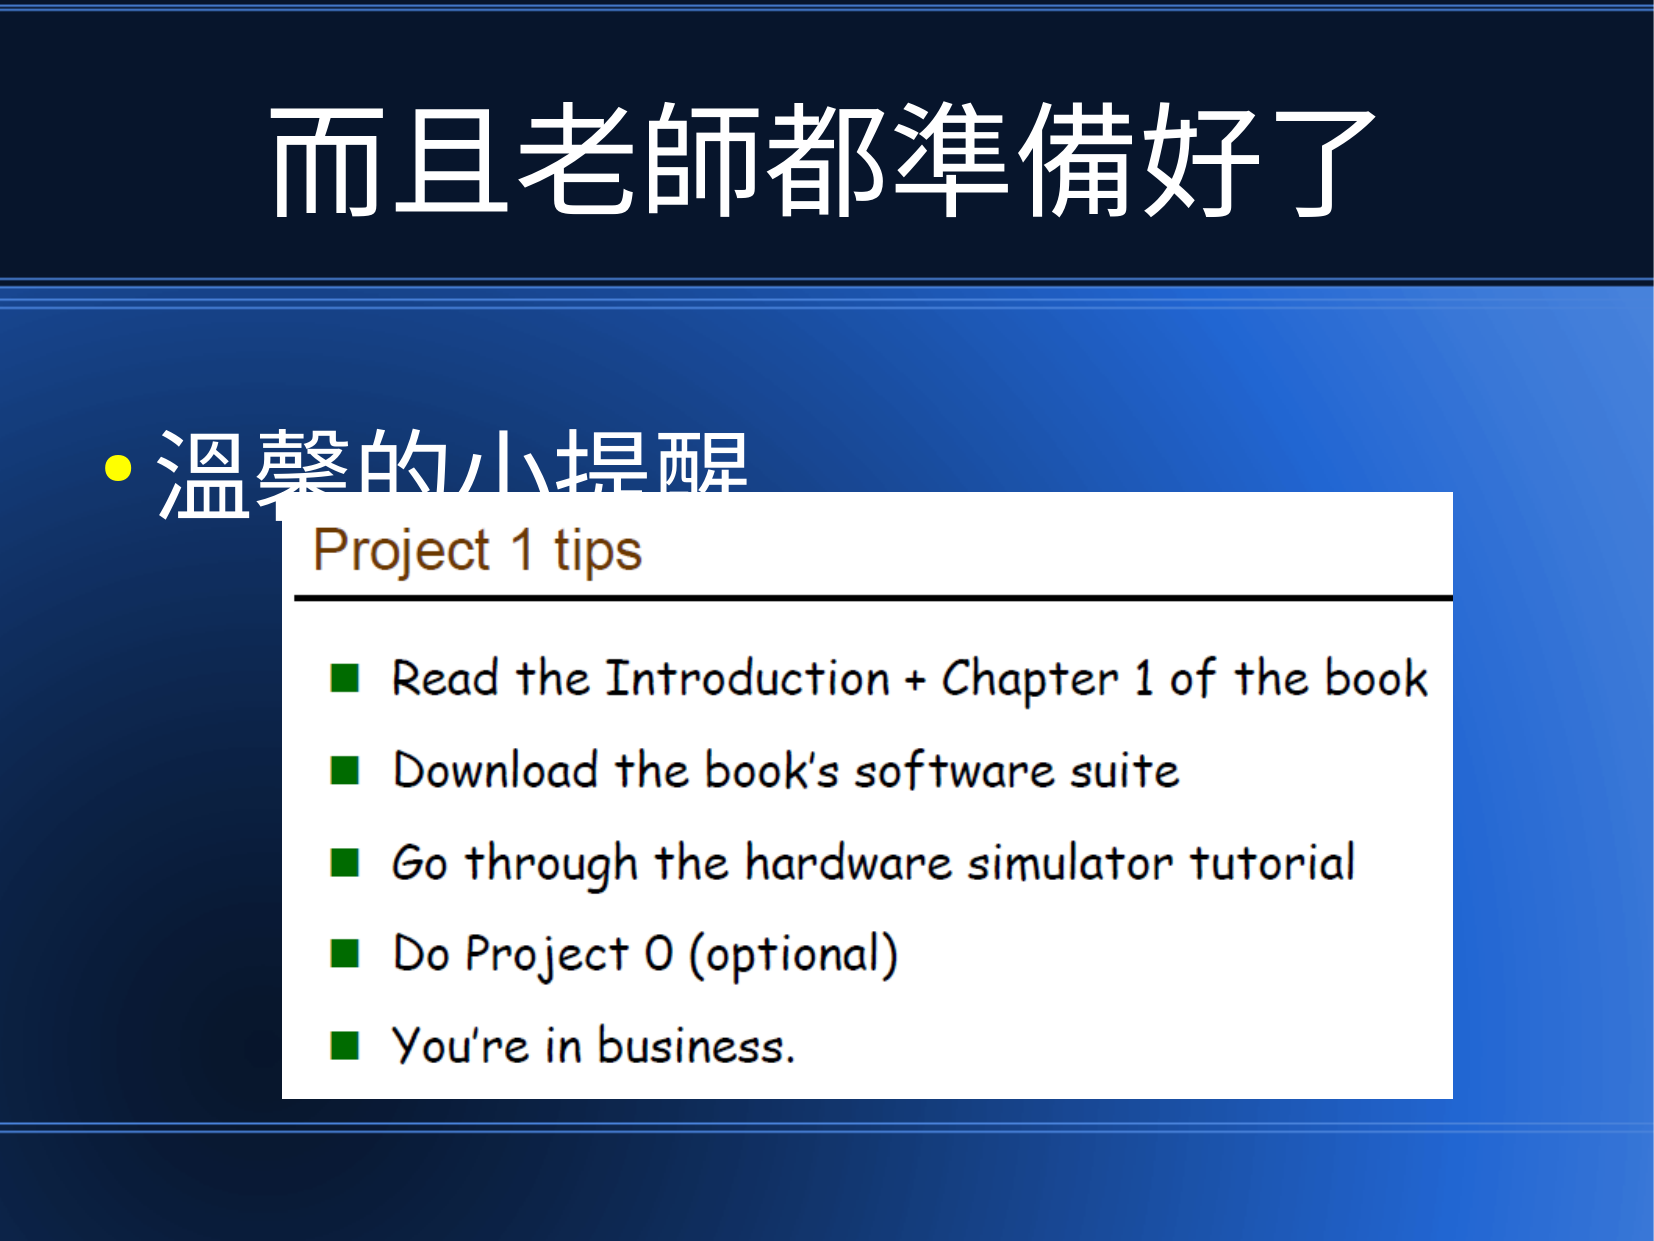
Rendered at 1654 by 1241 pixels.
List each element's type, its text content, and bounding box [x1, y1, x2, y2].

picture [282, 492, 1453, 1099]
picture [0, 0, 1654, 1241]
title 而且老師都準備好了 [82, 49, 1571, 257]
list 溫馨的小提醒 [82, 325, 1571, 1241]
